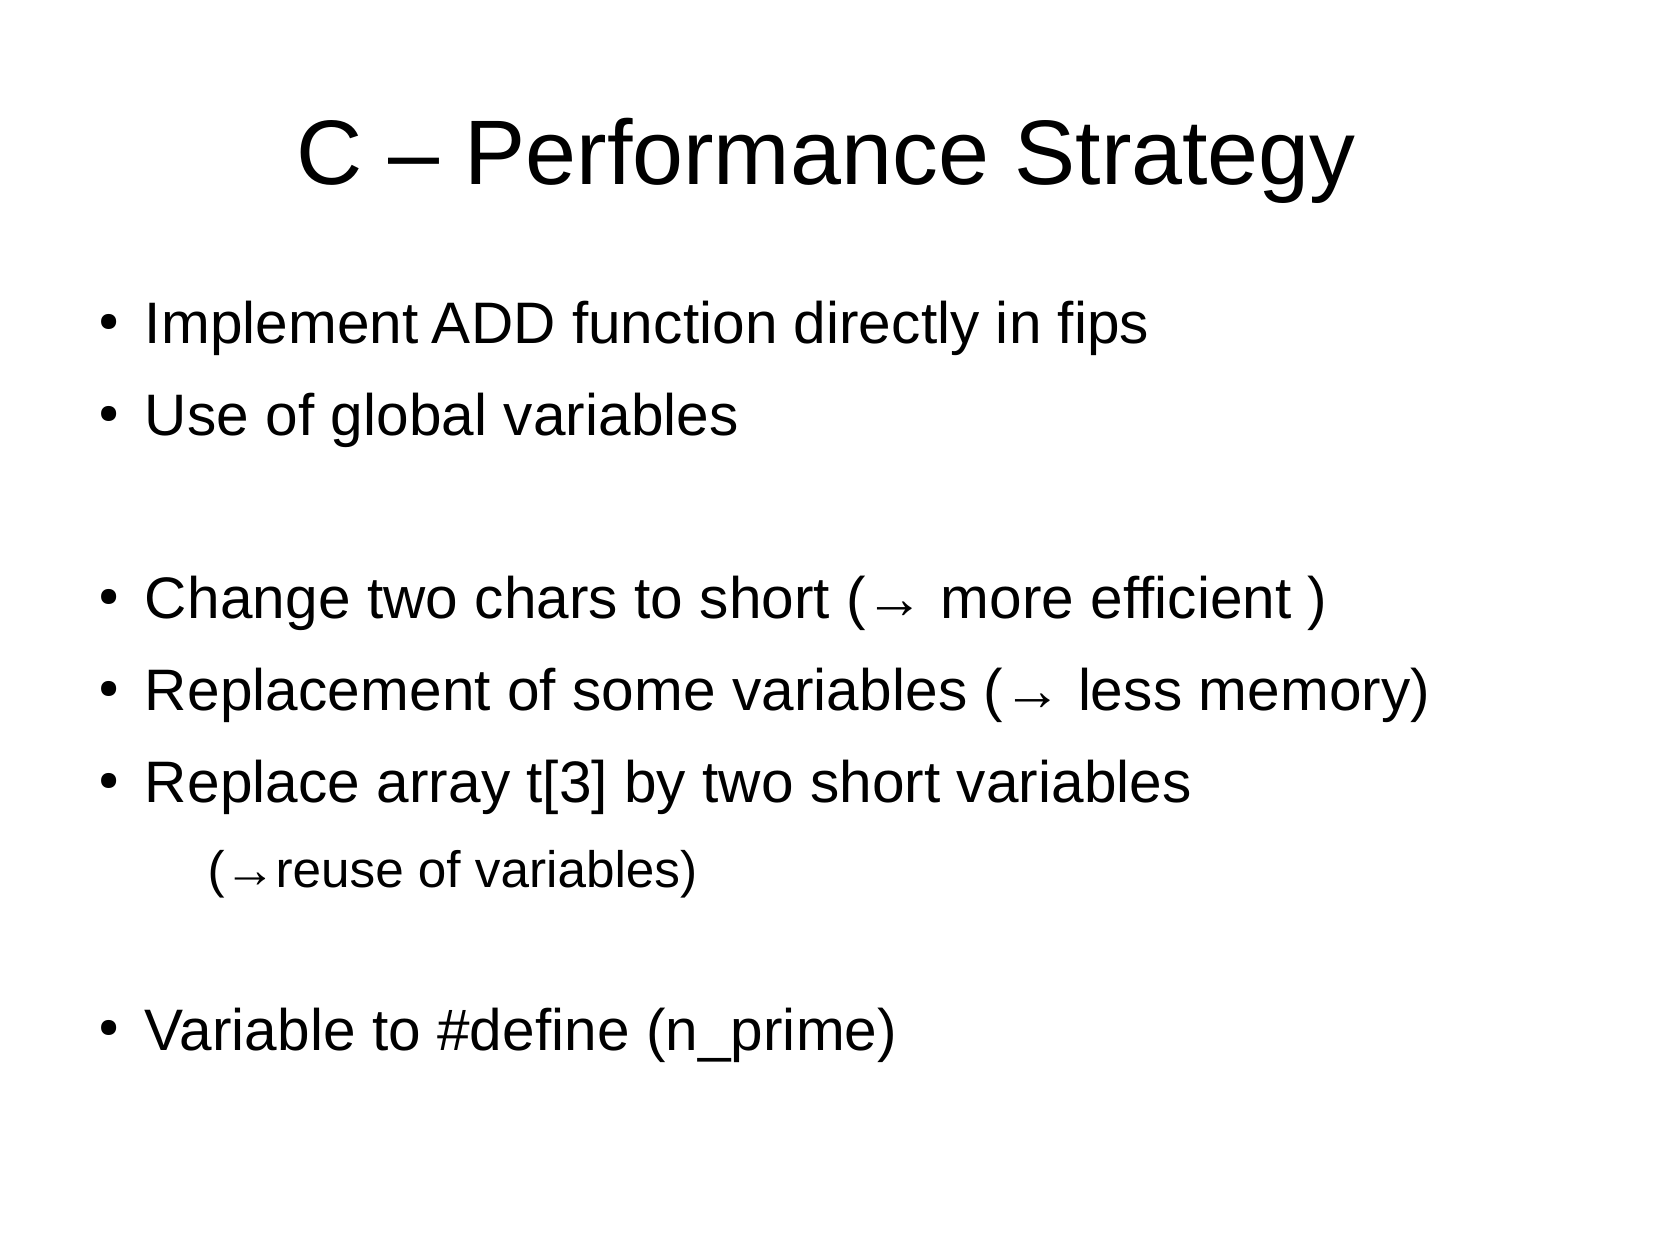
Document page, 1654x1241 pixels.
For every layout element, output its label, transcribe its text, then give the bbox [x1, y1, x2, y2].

list Implement ADD function directly in fips Use of global variables Change two chars to short (→ more efficient ) Replacement of some variables (→ less memory) Replace array t[3] by two short variables (→reuse of variables) Variable to #define (n_prime) [82, 290, 1538, 1066]
title C – Performance Strategy [82, 49, 1571, 257]
